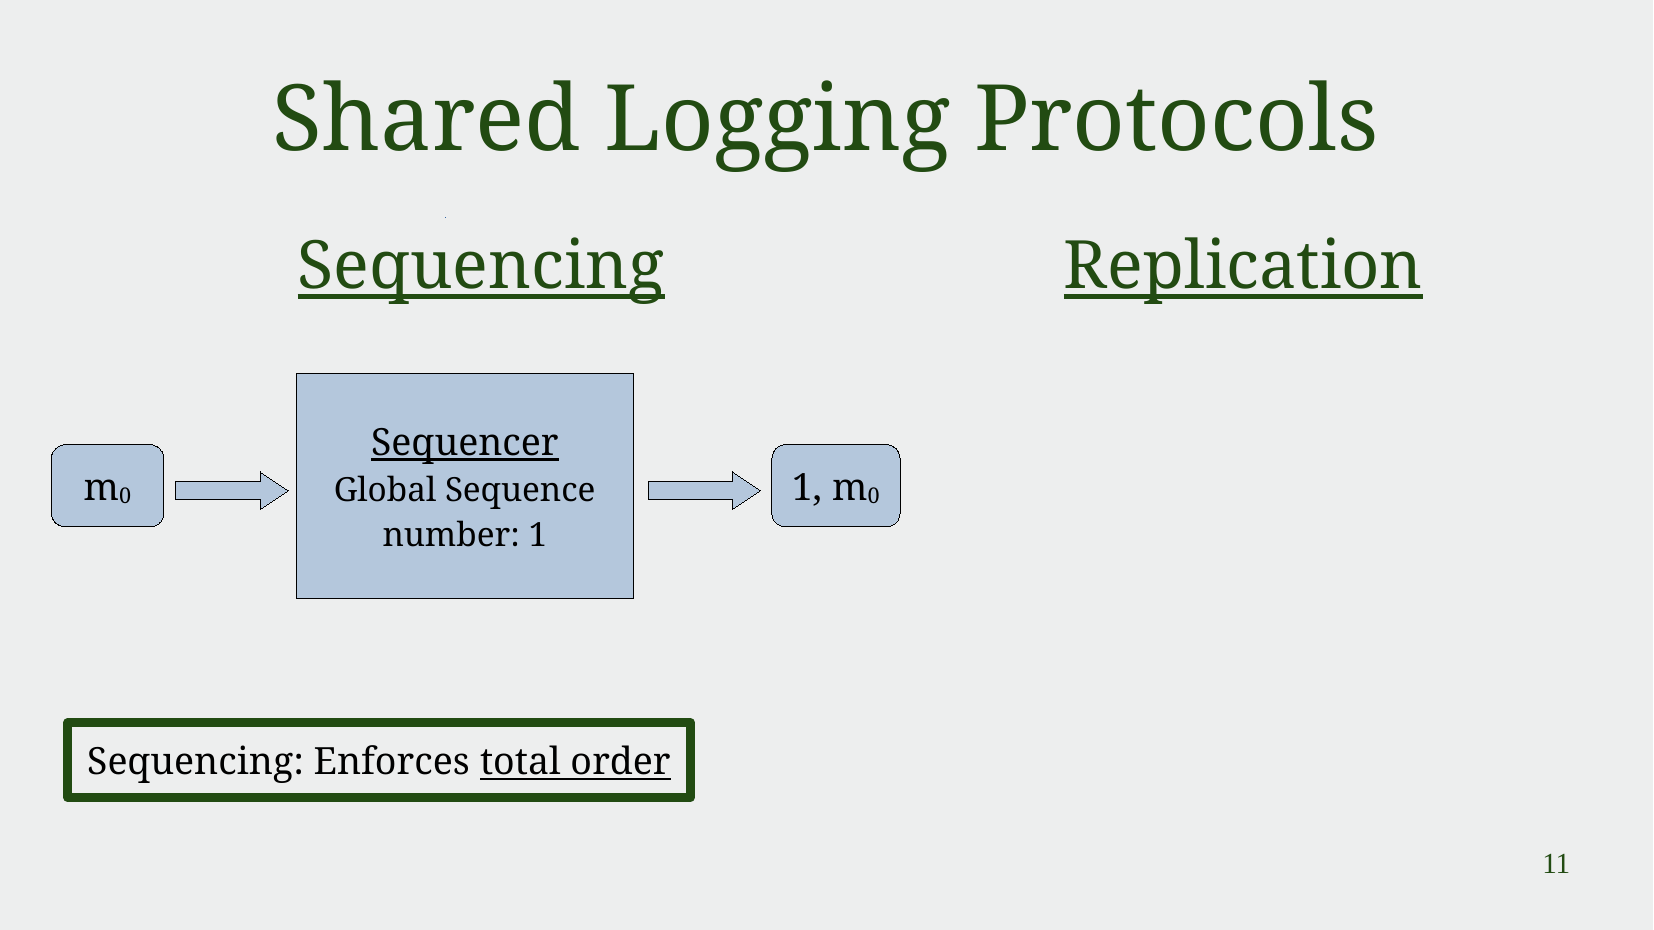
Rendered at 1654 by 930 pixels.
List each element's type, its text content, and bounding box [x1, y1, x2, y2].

text_box 1, m0 [771, 444, 901, 527]
text_box Sequencer Global Sequence number: 1 [296, 373, 634, 599]
title Shared Logging Protocols [82, 37, 1571, 193]
text_box m0 [51, 444, 164, 527]
list Replication [844, 217, 1571, 757]
text_box [648, 471, 761, 510]
text_box Sequencing: Enforces total order [67, 722, 690, 798]
list Sequencing [82, 217, 809, 757]
text_box [175, 471, 289, 510]
